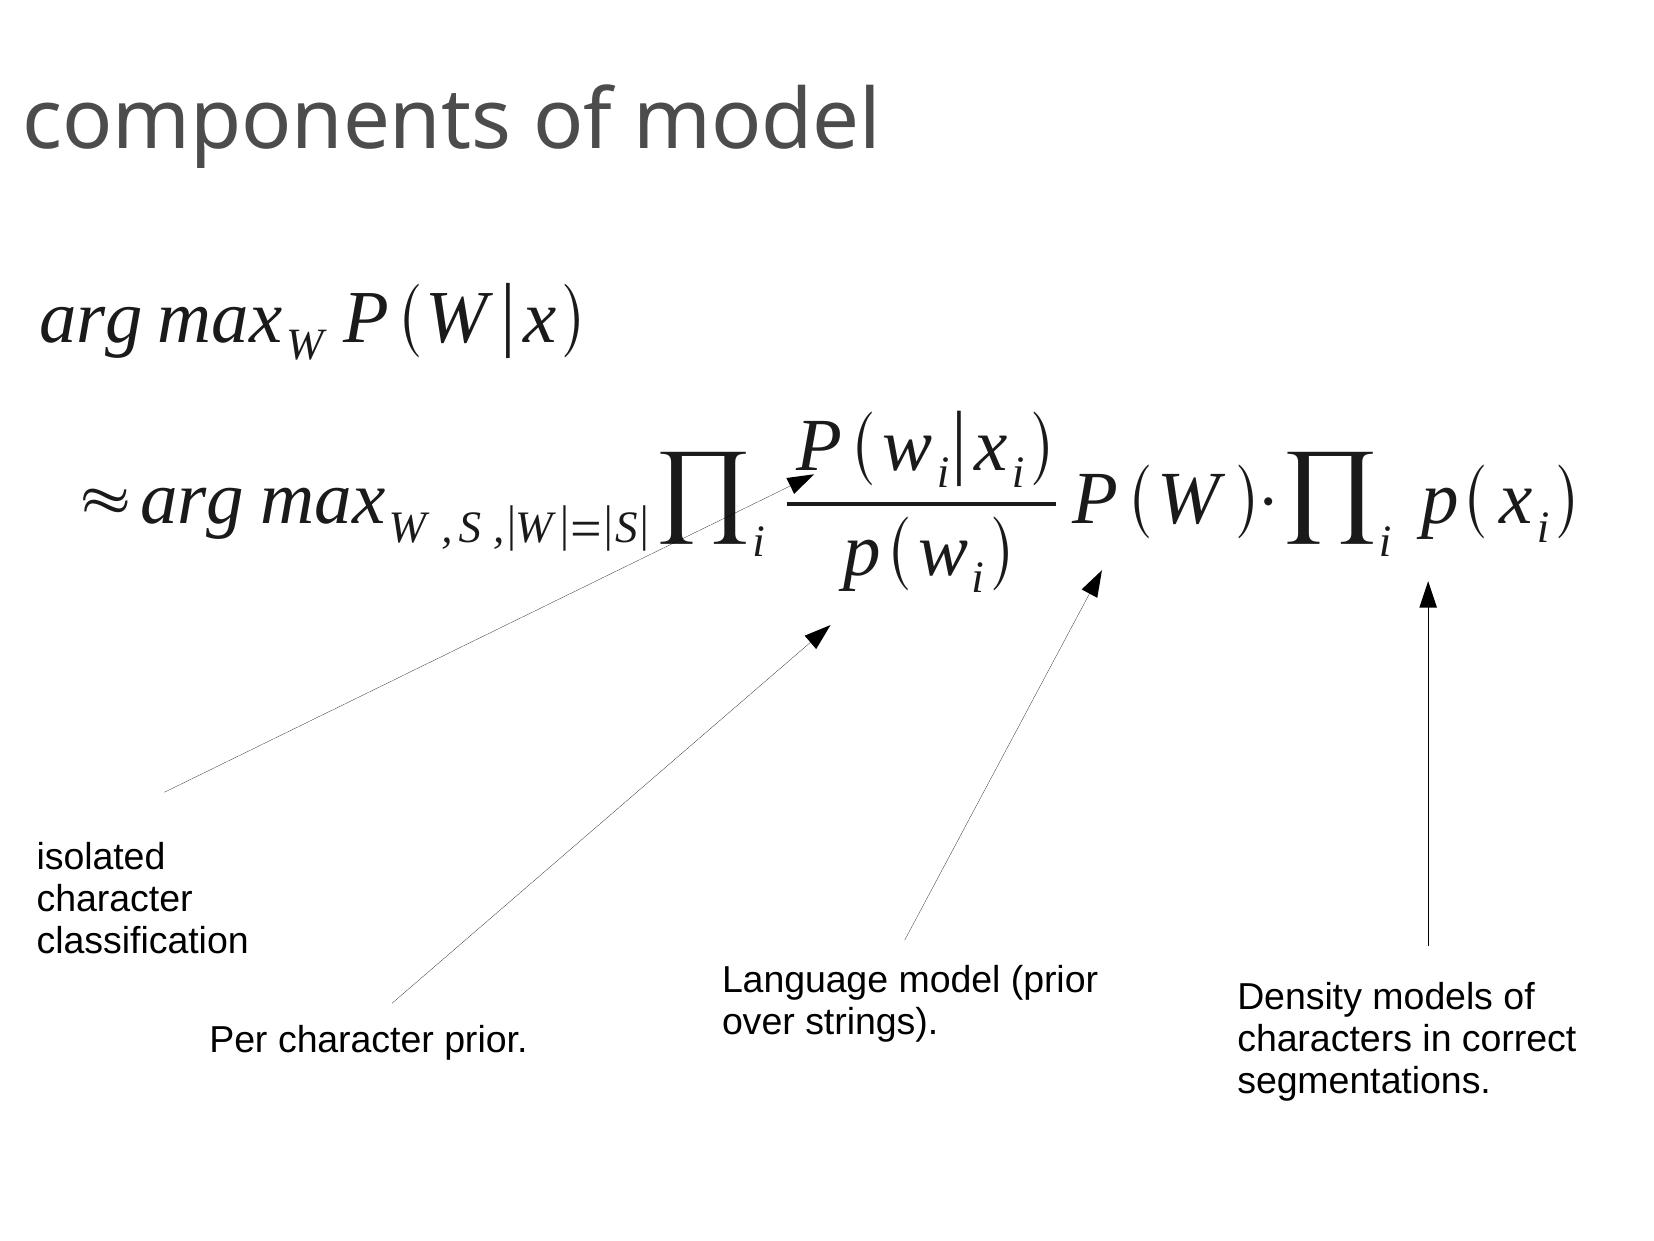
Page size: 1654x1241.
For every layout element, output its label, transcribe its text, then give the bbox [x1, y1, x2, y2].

title components of model [22, 26, 1654, 205]
text_box isolated character classification [21, 827, 332, 969]
text_box Language model (prior over strings). [707, 951, 1152, 1051]
text_box Density models of characters in correct segmentations. [1222, 967, 1626, 1109]
text_box Per character prior. [194, 1011, 568, 1069]
chart [38, 403, 1585, 603]
chart [31, 274, 591, 369]
